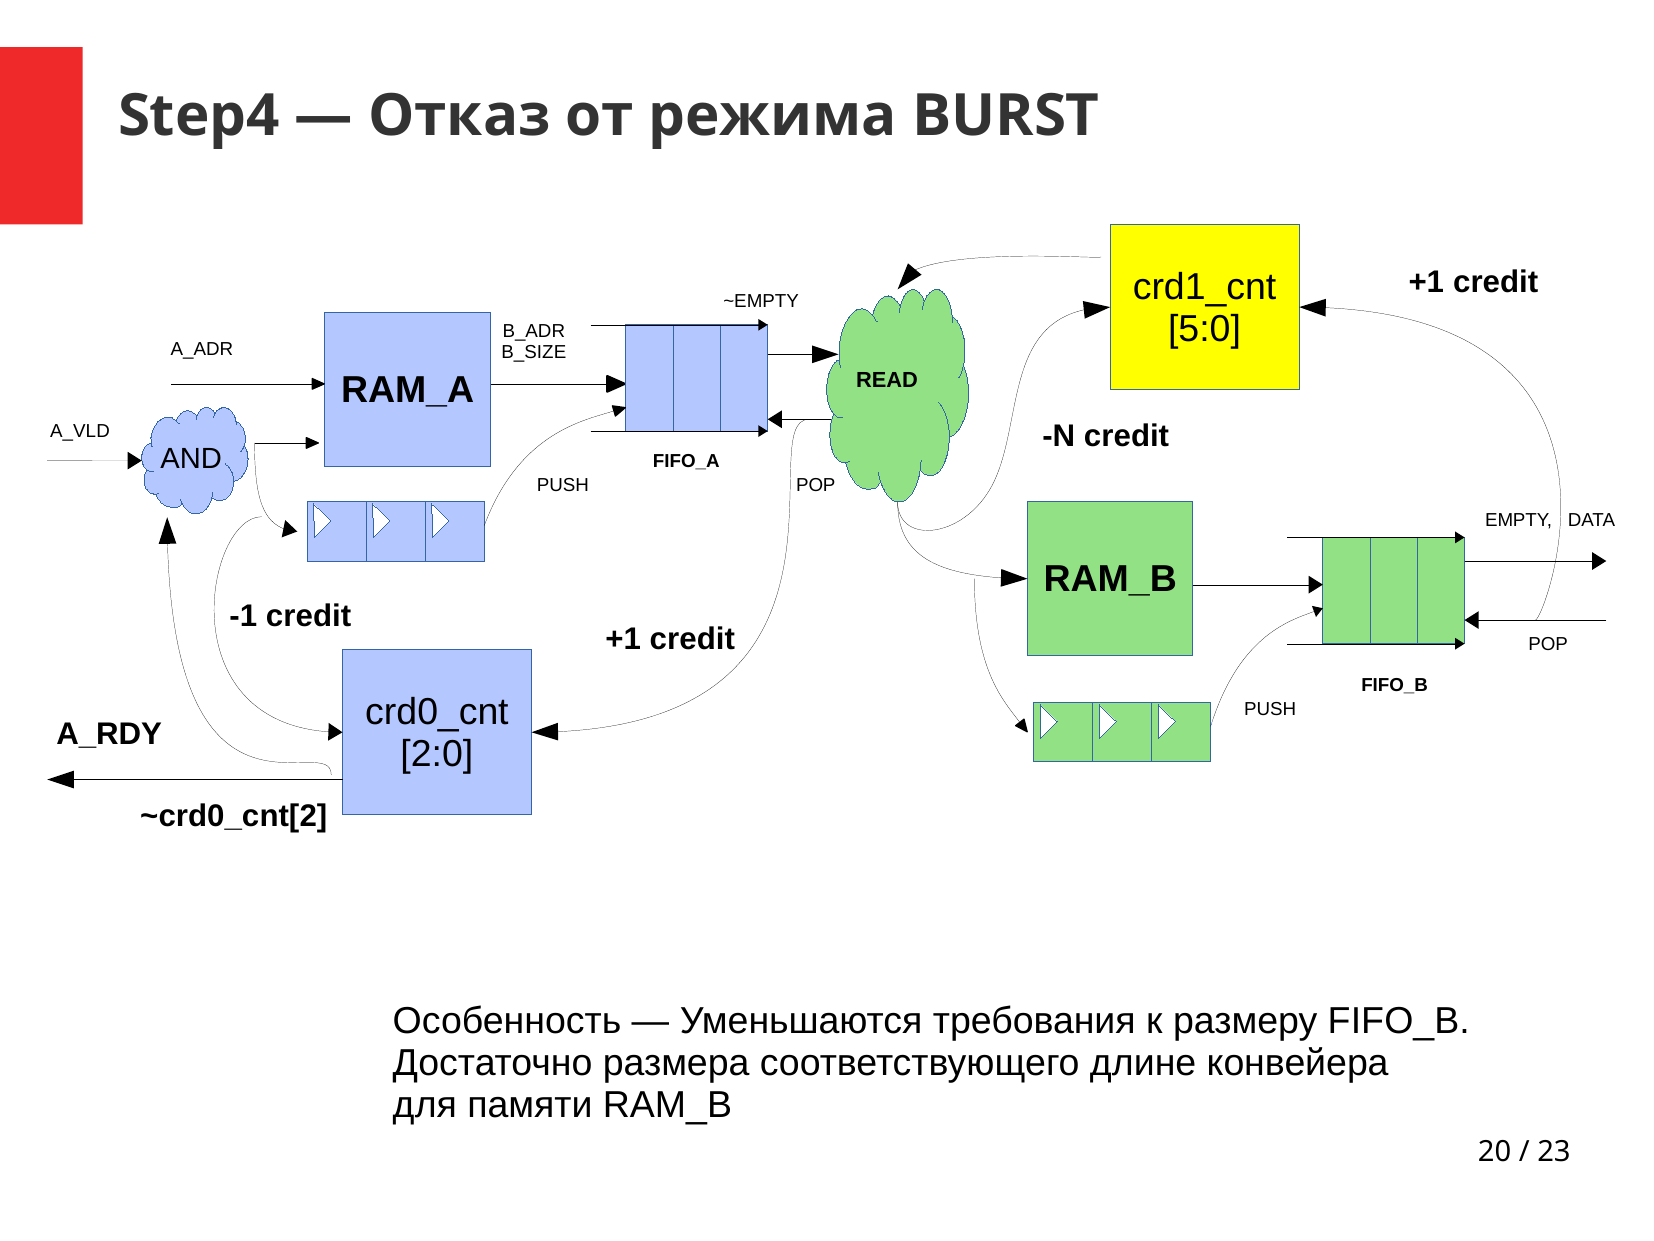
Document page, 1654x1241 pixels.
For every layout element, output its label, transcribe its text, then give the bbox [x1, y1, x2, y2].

text_box [307, 501, 485, 562]
text_box A_RDY [41, 708, 178, 759]
text_box +1 credit [1393, 256, 1554, 307]
text_box [625, 326, 768, 431]
text_box -1 credit [214, 590, 367, 641]
text_box EMPTY, DATA [1470, 502, 1560, 538]
text_box -N credit [1027, 411, 1185, 461]
text_box EMPTY, DATA [1560, 502, 1630, 538]
text_box ~crd0_cnt[2] [125, 791, 343, 841]
text_box RAM_A [324, 312, 491, 467]
text_box POP [1513, 626, 1583, 662]
text_box ~EMPTY [708, 283, 814, 319]
text_box [1033, 702, 1211, 762]
text_box FIFO_B [1346, 667, 1443, 703]
text_box crd1_cnt [5:0] [1110, 224, 1300, 390]
text_box POP [781, 466, 790, 502]
text_box AND [141, 407, 249, 514]
text_box RAM_B [1027, 501, 1193, 656]
title Step4 — Отказ от режима BURST [118, 49, 1571, 178]
text_box B_ADR B_SIZE [486, 313, 581, 369]
text_box Особенность — Уменьшаются требования к размеру FIFO_B. Достаточно размера соответствующего длине конвейера для памяти RAM_B [377, 992, 1571, 1132]
text_box A_ADR [155, 330, 249, 367]
text_box PUSH [1229, 691, 1312, 727]
text_box [826, 289, 969, 502]
text_box READ [841, 360, 945, 424]
text_box PUSH [522, 466, 604, 502]
text_box +1 credit [590, 614, 751, 664]
text_box crd0_cnt [2:0] [342, 649, 532, 815]
text_box A_VLD [35, 413, 125, 449]
text_box POP [790, 466, 851, 502]
text_box [1322, 538, 1465, 644]
text_box FIFO_A [638, 442, 735, 479]
